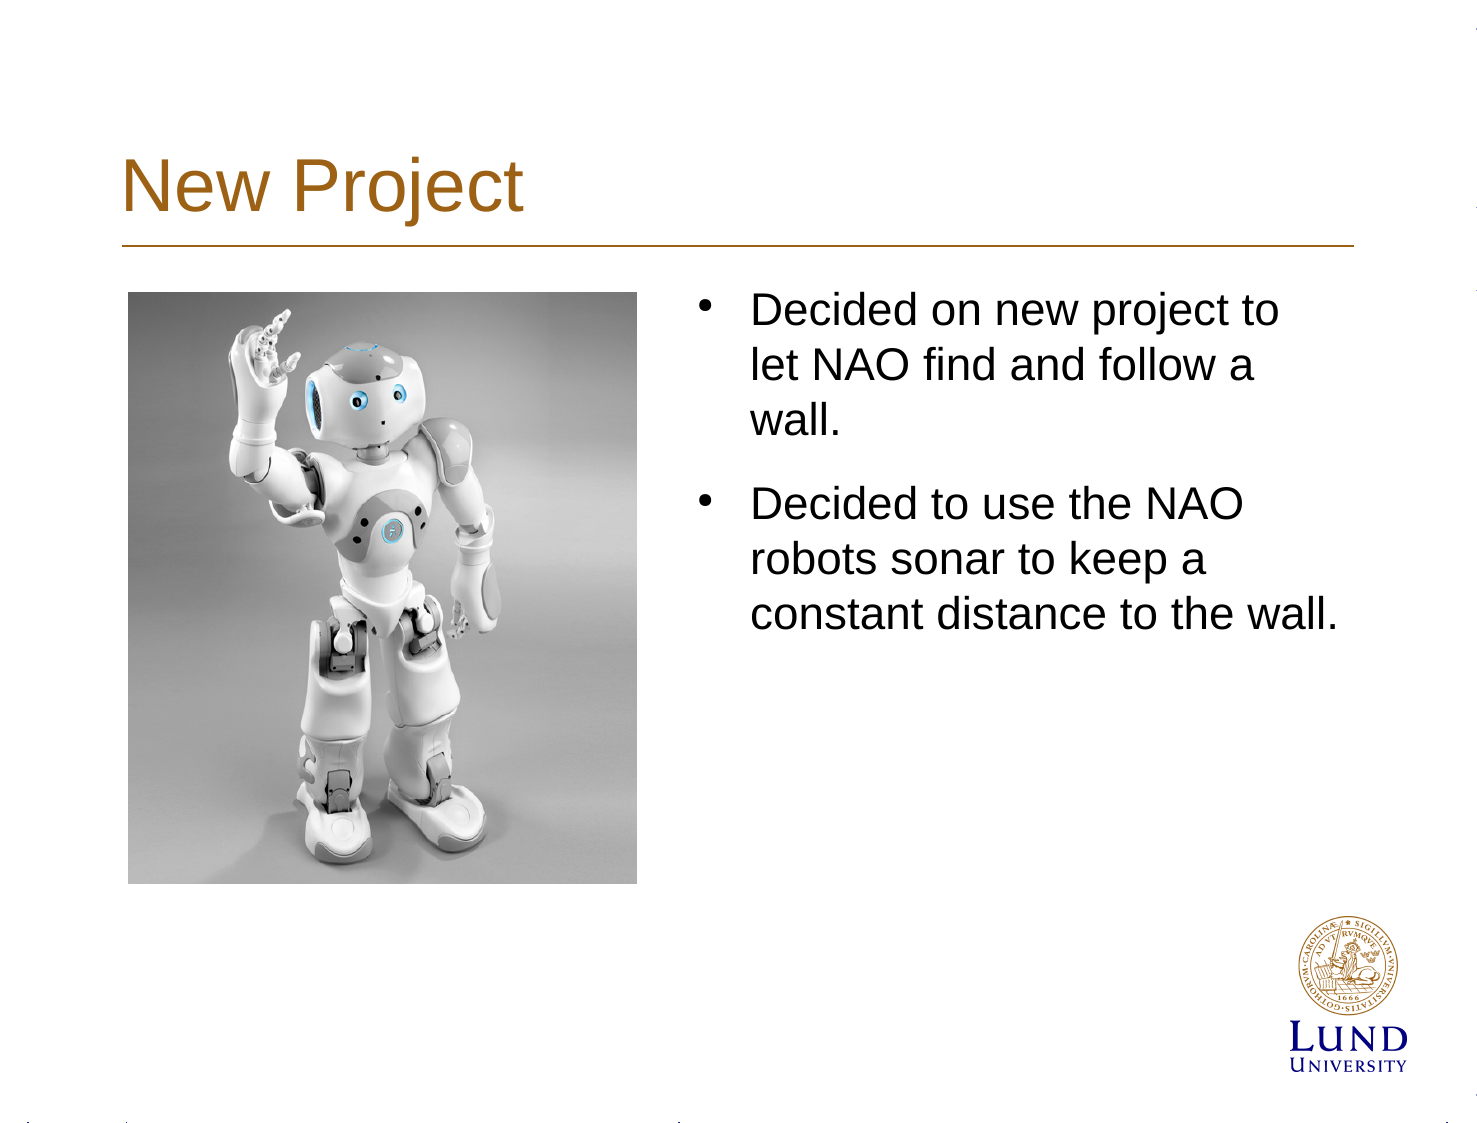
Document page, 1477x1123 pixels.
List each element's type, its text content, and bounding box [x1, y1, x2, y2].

list [121, 273, 636, 884]
picture [128, 292, 637, 884]
picture [1290, 916, 1407, 1072]
list Decided on new project to let NAO find and follow a wall. Decided to use the NAO robots sonar to keep a constant distance to the wall. [664, 272, 1356, 849]
title New Project [105, 46, 1354, 234]
